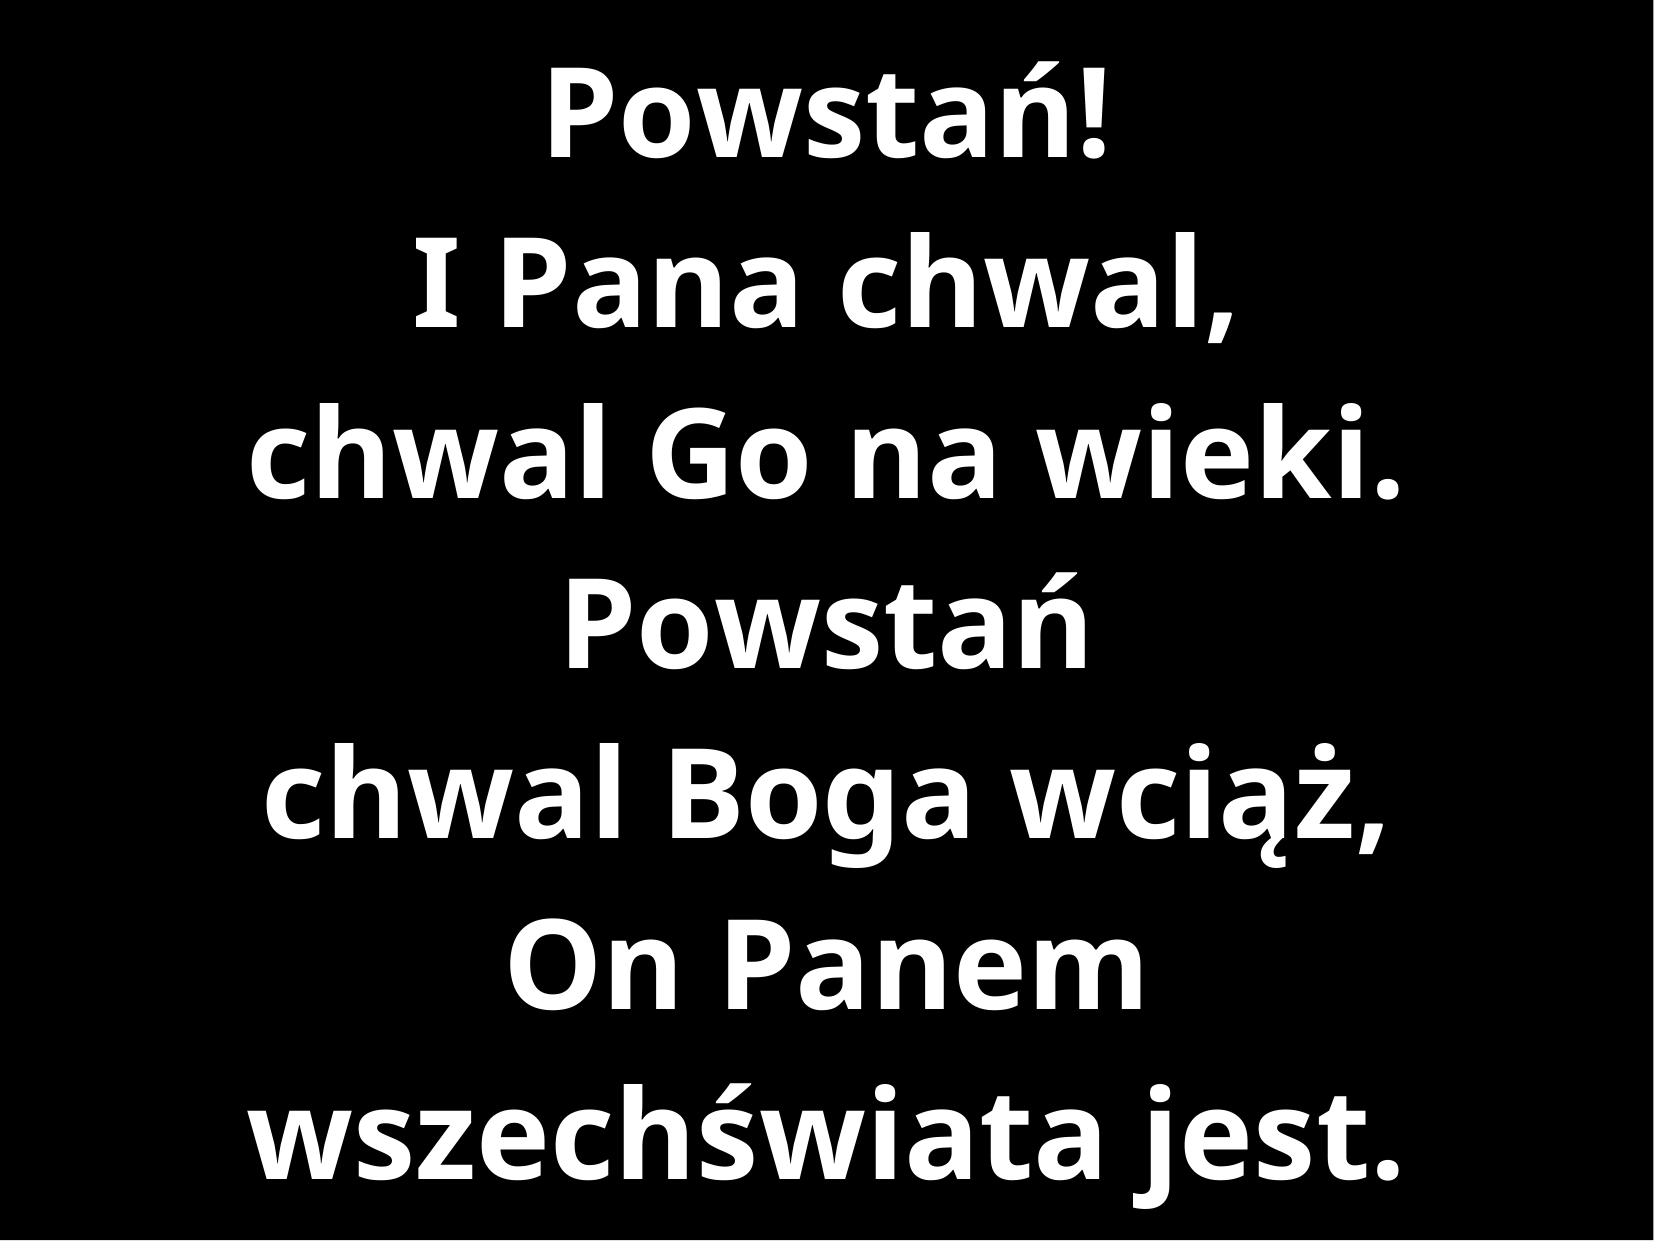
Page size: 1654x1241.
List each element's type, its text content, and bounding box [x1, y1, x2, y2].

title Powstań! I Pana chwal, chwal Go na wieki. Powstań chwal Boga wciąż, On Panem wszechświata jest. [0, 0, 1654, 1241]
